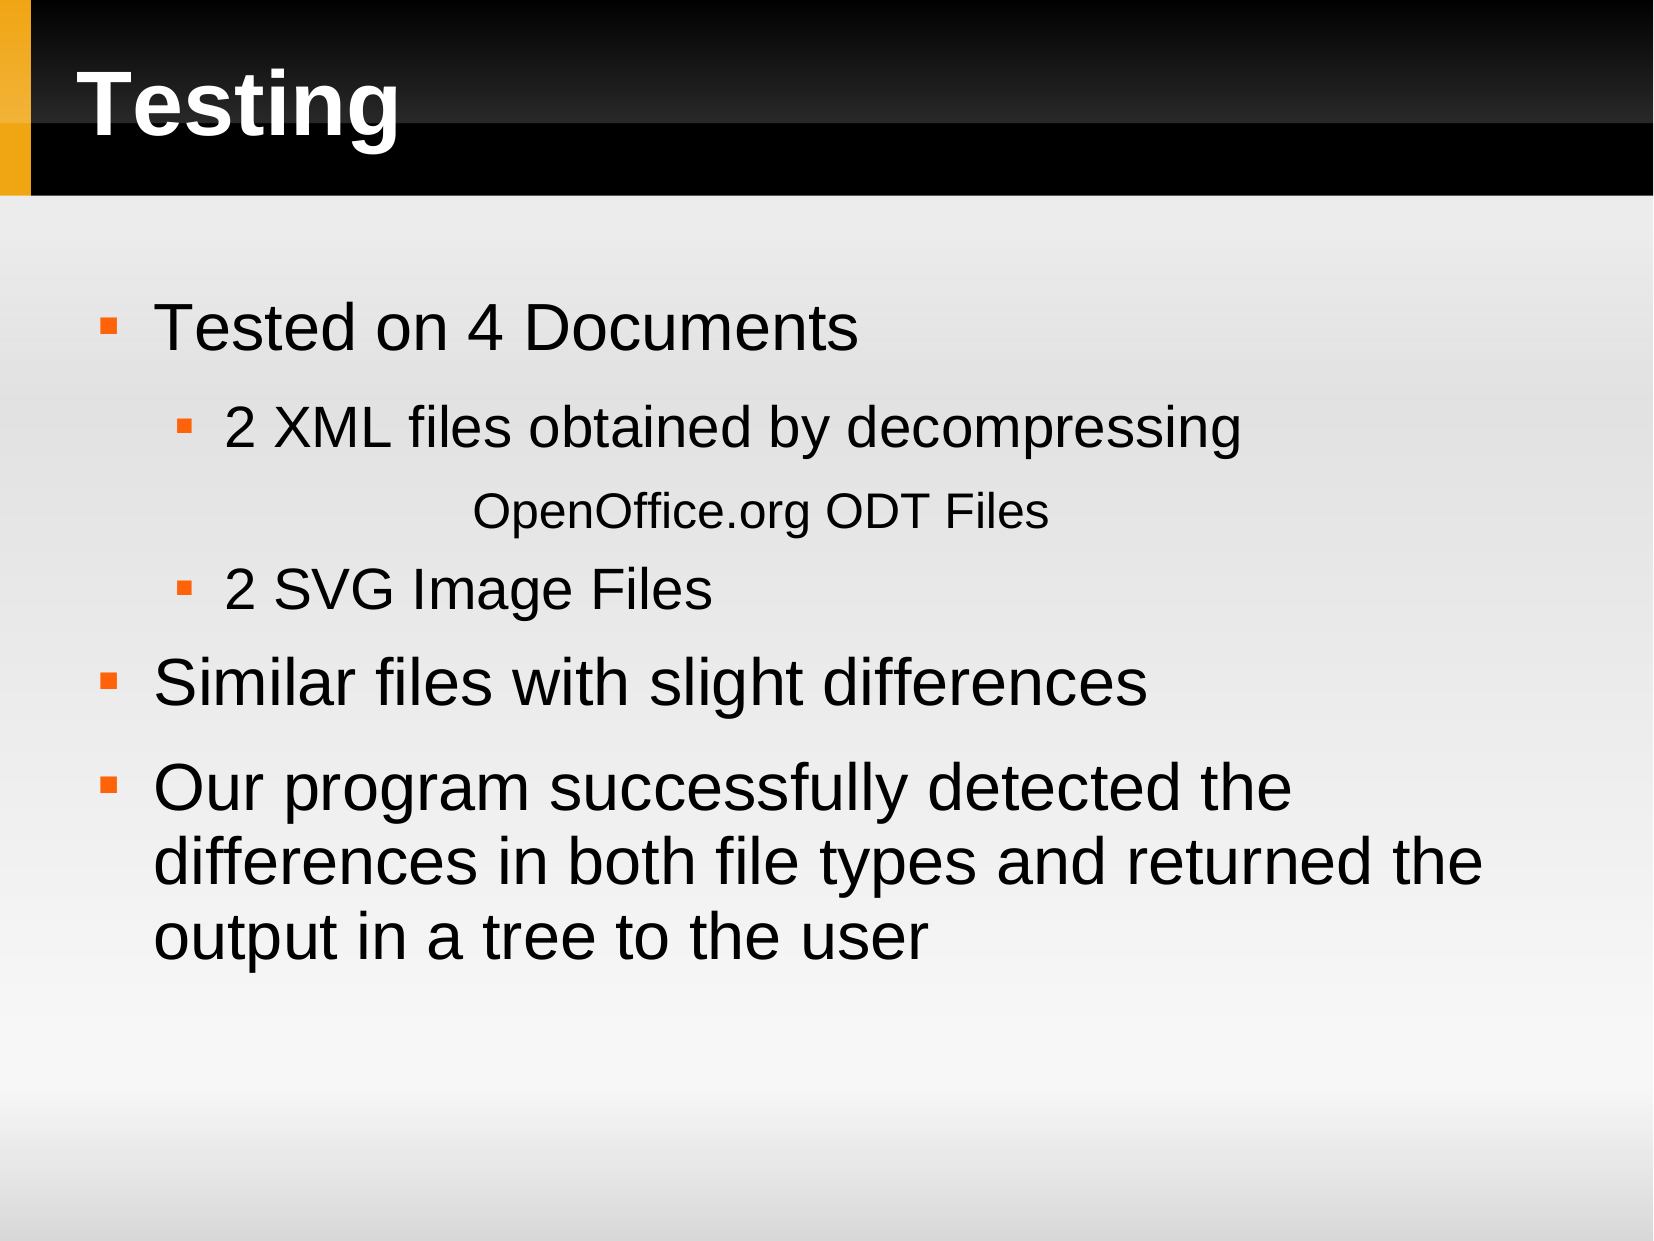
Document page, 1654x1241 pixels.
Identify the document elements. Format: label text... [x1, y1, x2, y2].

title Testing [76, 0, 1565, 208]
picture [0, 0, 1654, 1241]
list Tested on 4 Documents 2 XML files obtained by decompressing OpenOffice.org ODT Files 2 SVG Image Files Similar files with slight differences Our program successfully detected the differences in both file types and returned the output in a tree to the user [82, 290, 1571, 1109]
